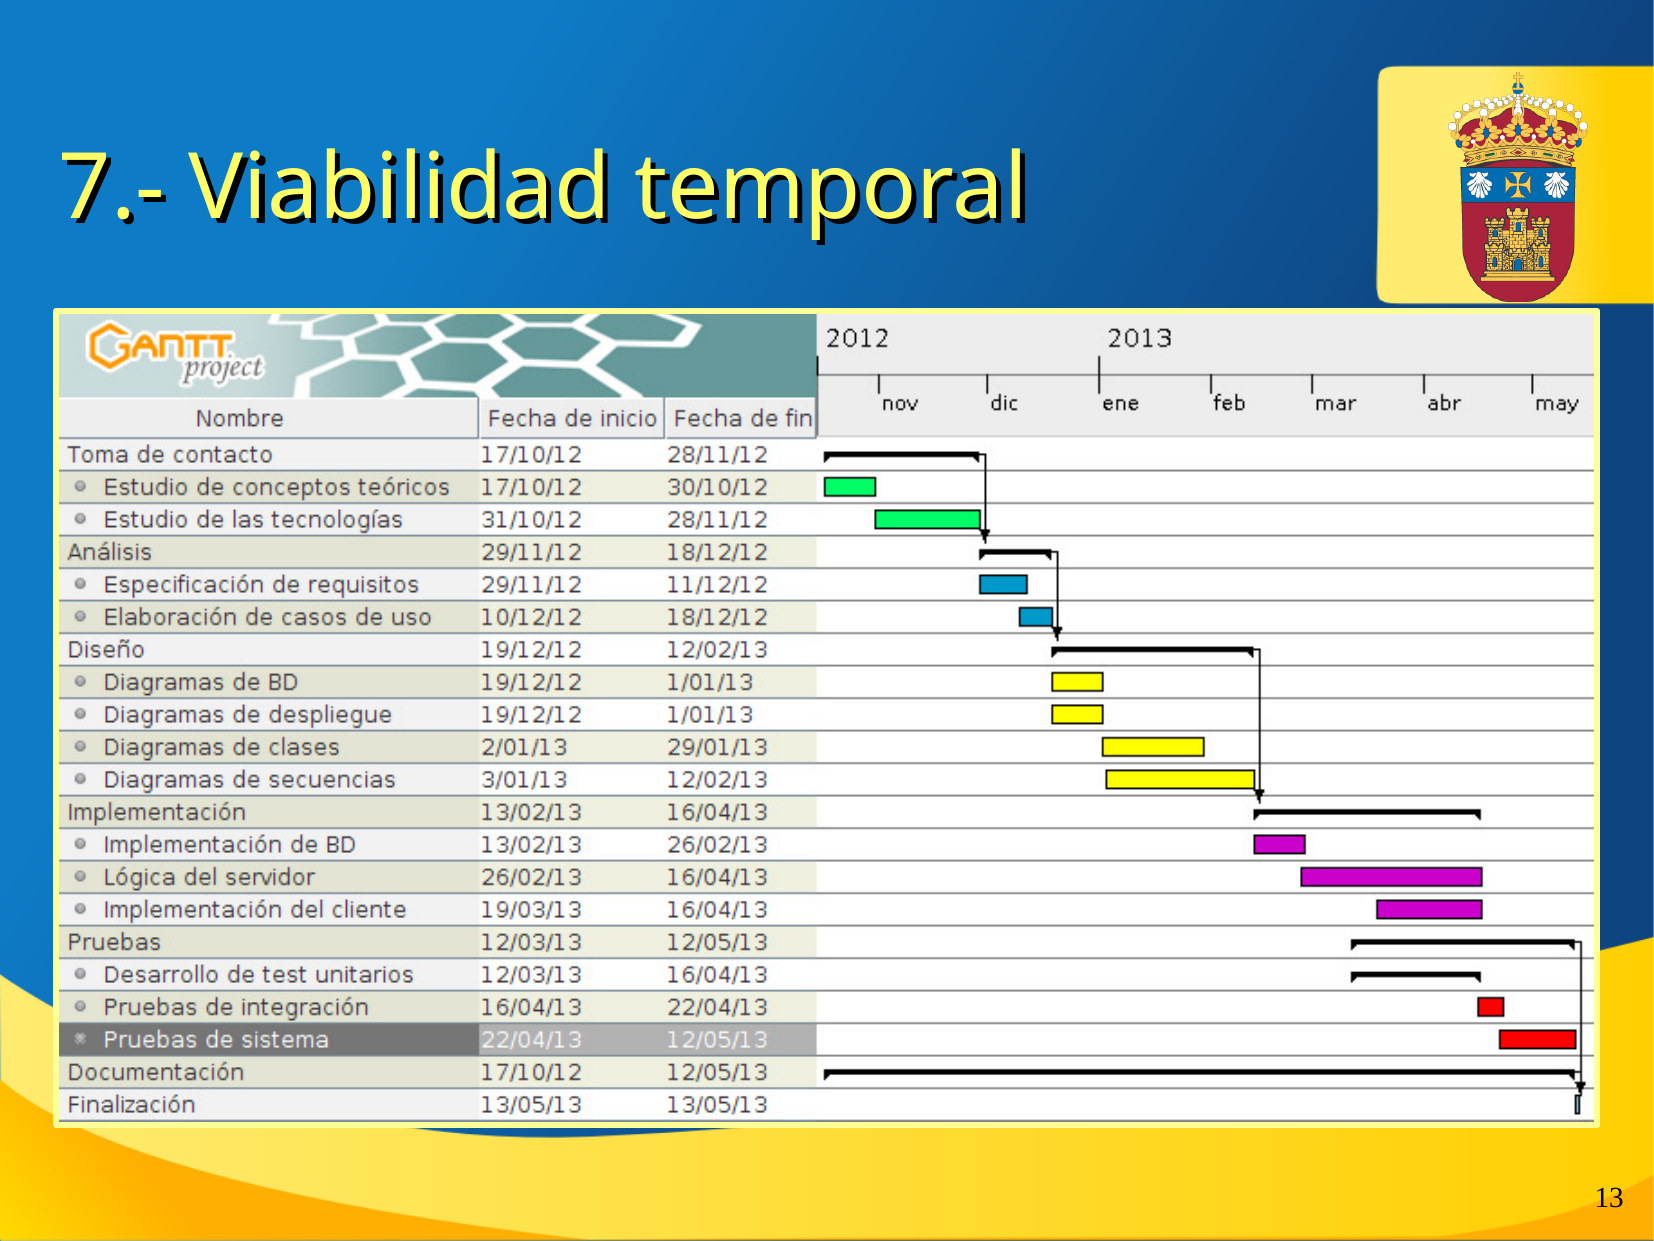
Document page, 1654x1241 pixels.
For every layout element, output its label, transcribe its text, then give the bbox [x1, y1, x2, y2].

picture [0, 0, 1654, 1241]
title 7.- Viabilidad temporal [59, 70, 1335, 296]
